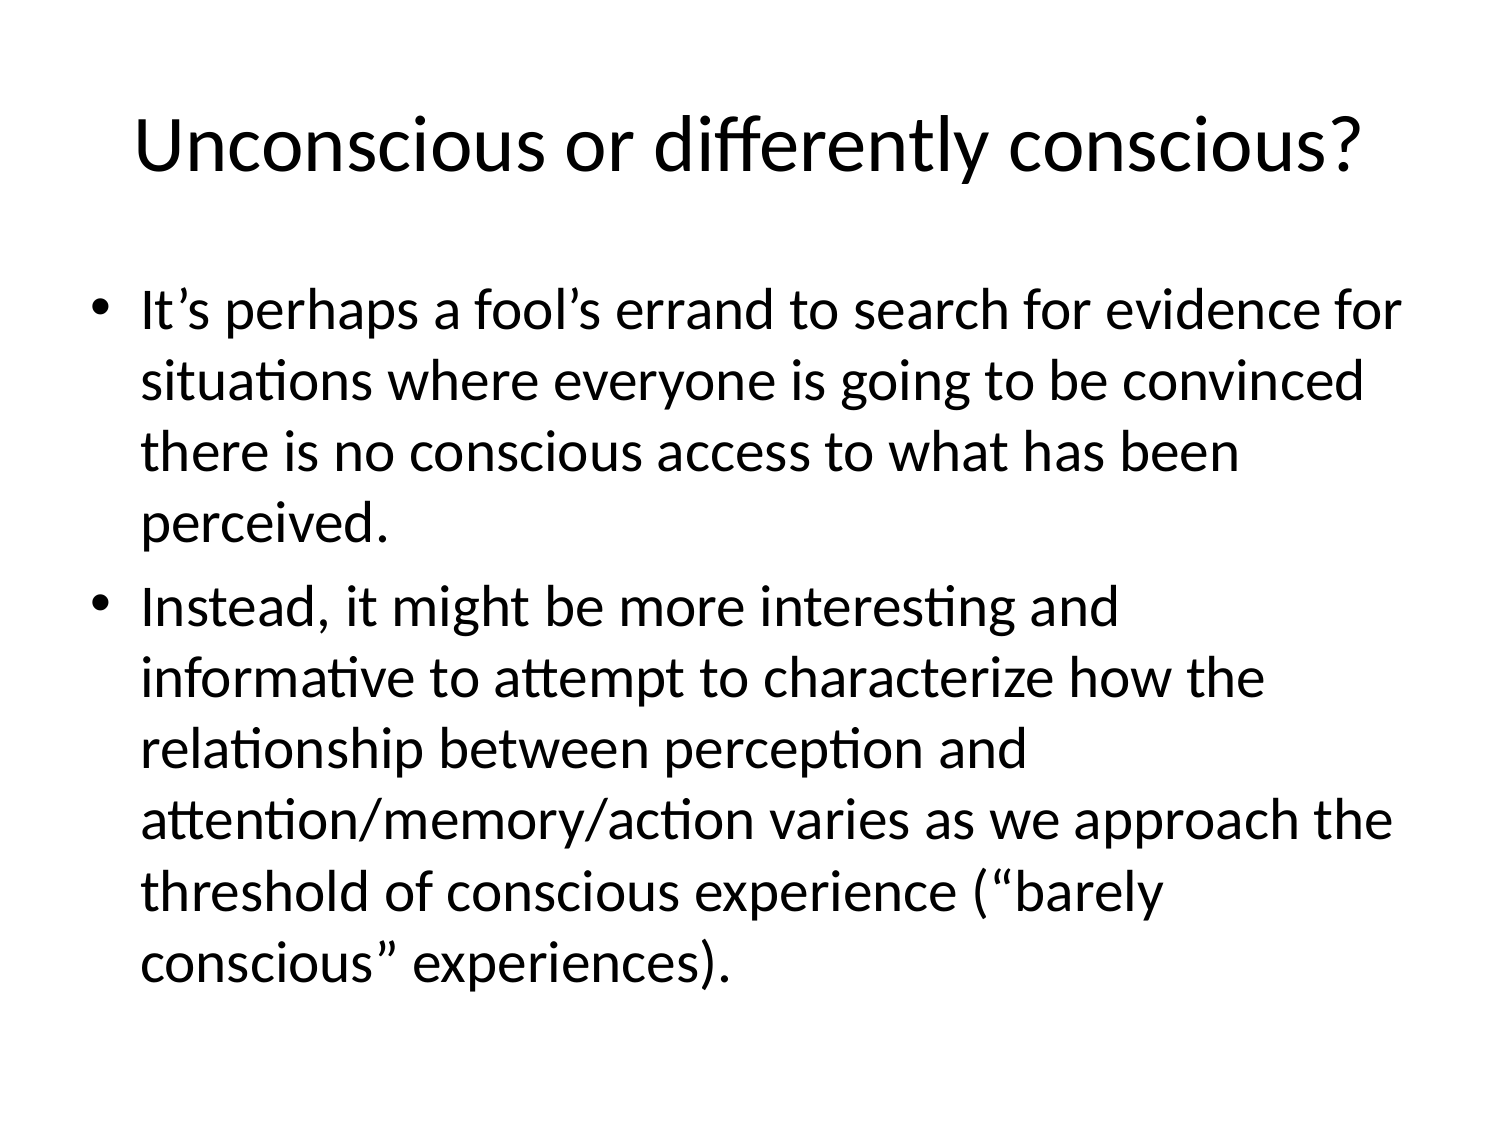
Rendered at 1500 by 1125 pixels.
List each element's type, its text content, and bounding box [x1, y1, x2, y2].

list It’s perhaps a fool’s errand to search for evidence for situations where everyone is going to be convinced there is no conscious access to what has been perceived. Instead, it might be more interesting and informative to attempt to characterize how the relationship between perception and attention/memory/action varies as we approach the threshold of conscious experience (“barely conscious” experiences). [75, 262, 1425, 1005]
title Unconscious or differently conscious? [75, 45, 1425, 233]
